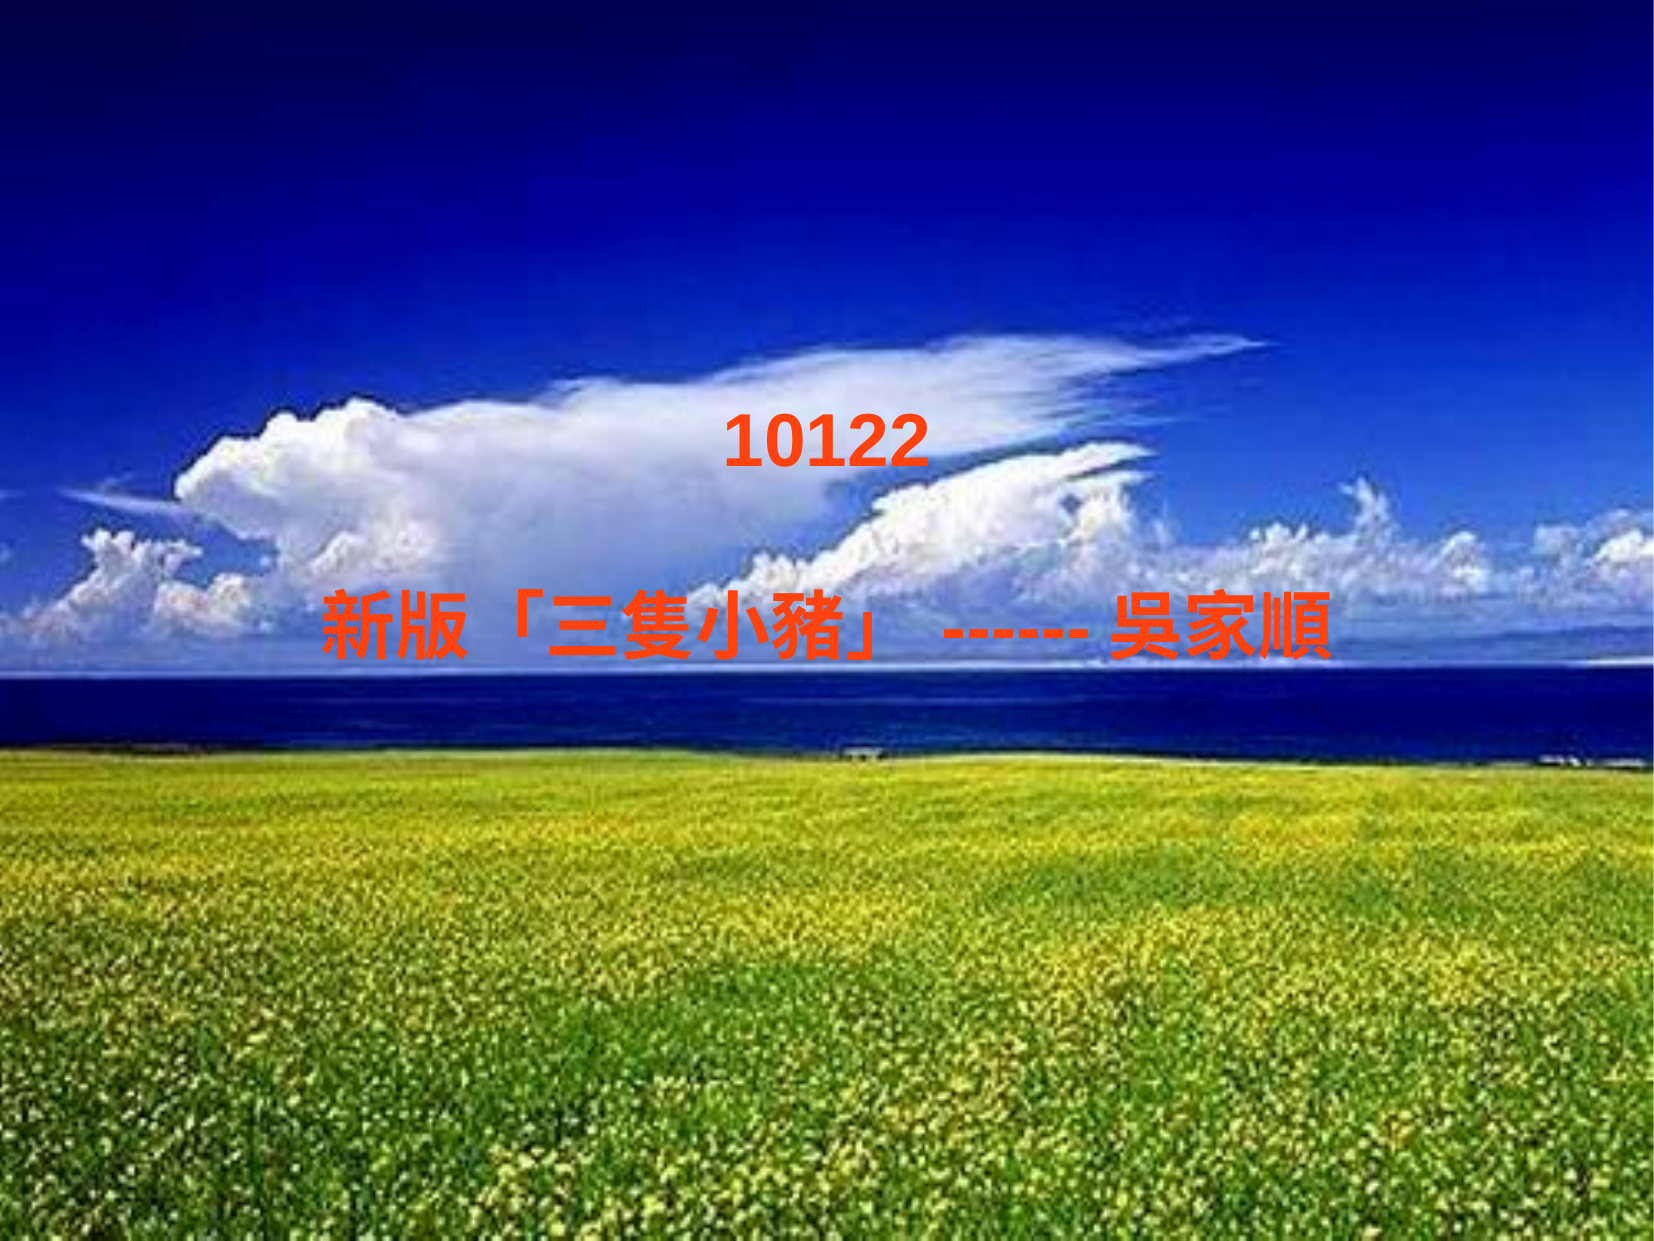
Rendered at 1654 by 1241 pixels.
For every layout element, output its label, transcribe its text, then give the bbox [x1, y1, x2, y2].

picture [0, 0, 1654, 1241]
subtitle 10122 新版「三隻小豬」------吳家順 [82, 49, 1571, 1109]
